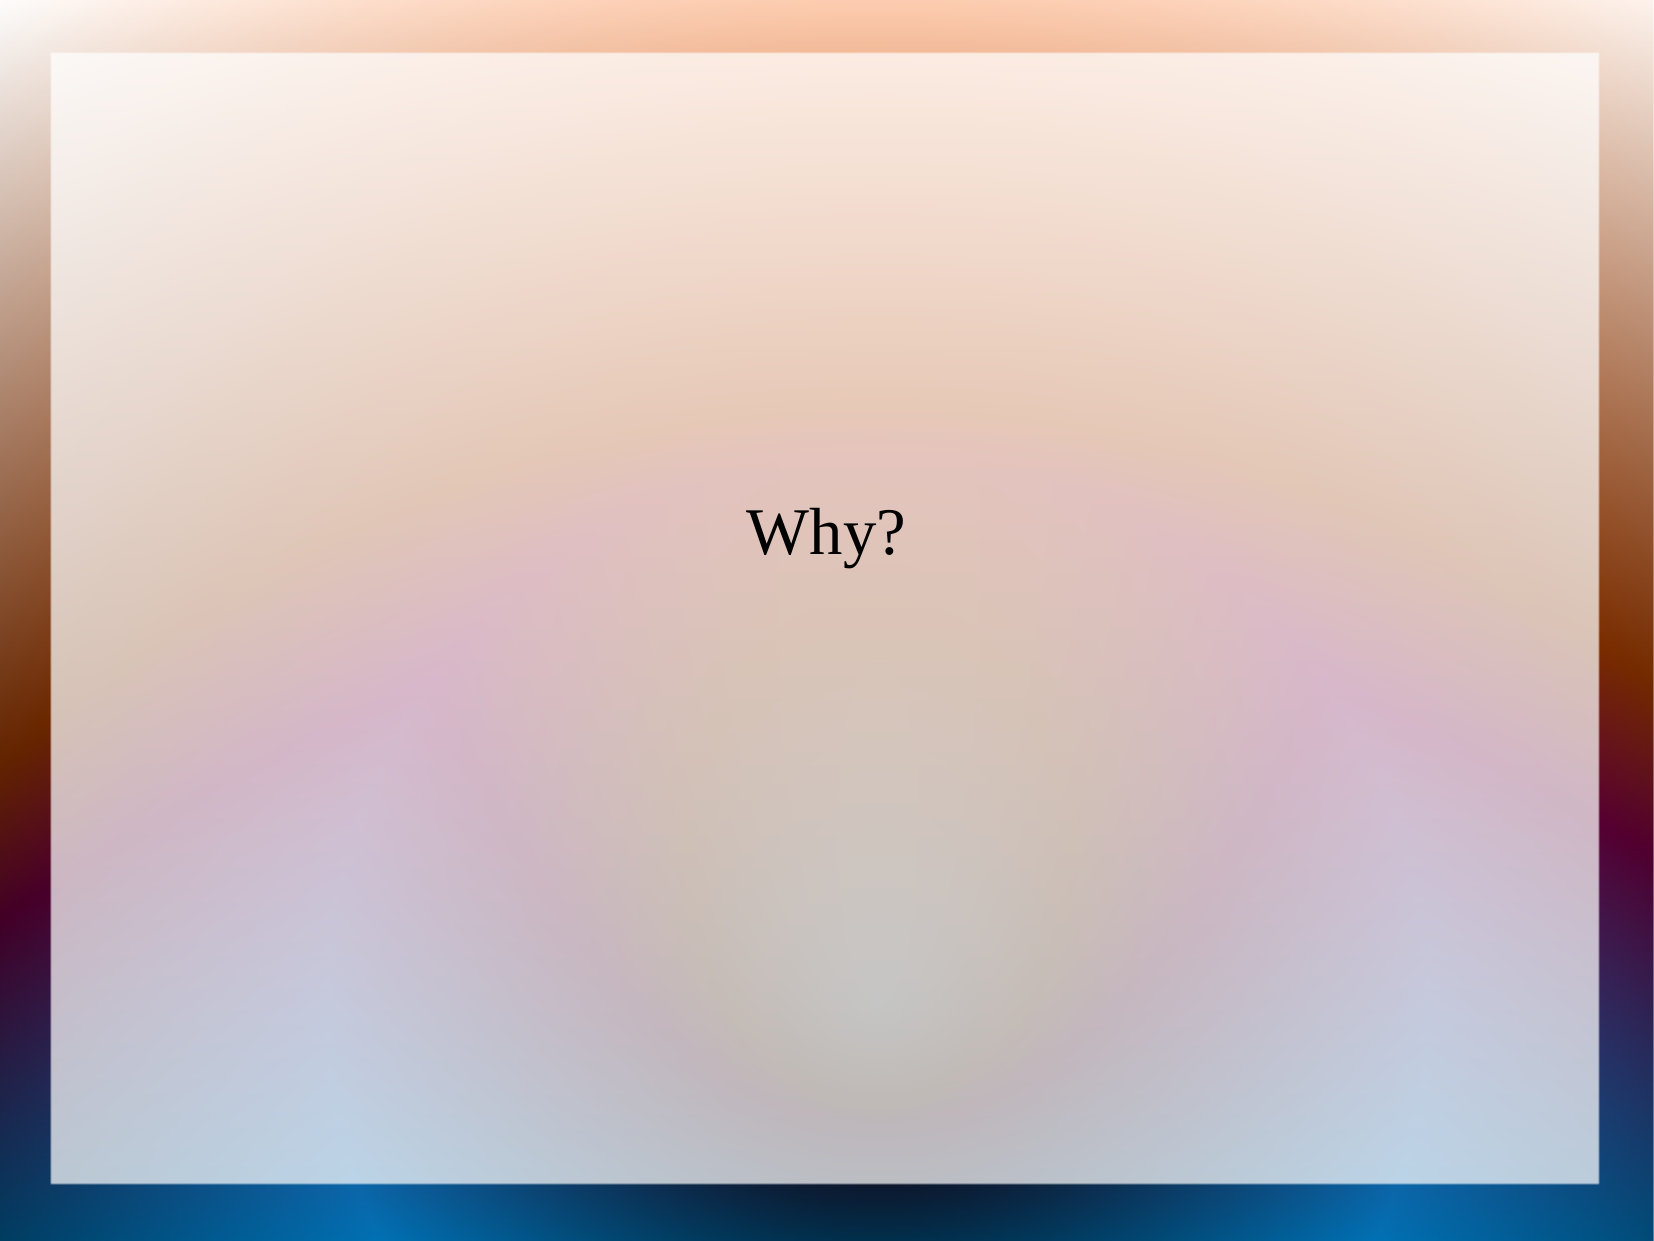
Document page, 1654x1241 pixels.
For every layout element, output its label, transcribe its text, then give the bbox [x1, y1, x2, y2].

picture [0, 0, 1654, 1241]
subtitle Why? [82, 55, 1571, 1010]
